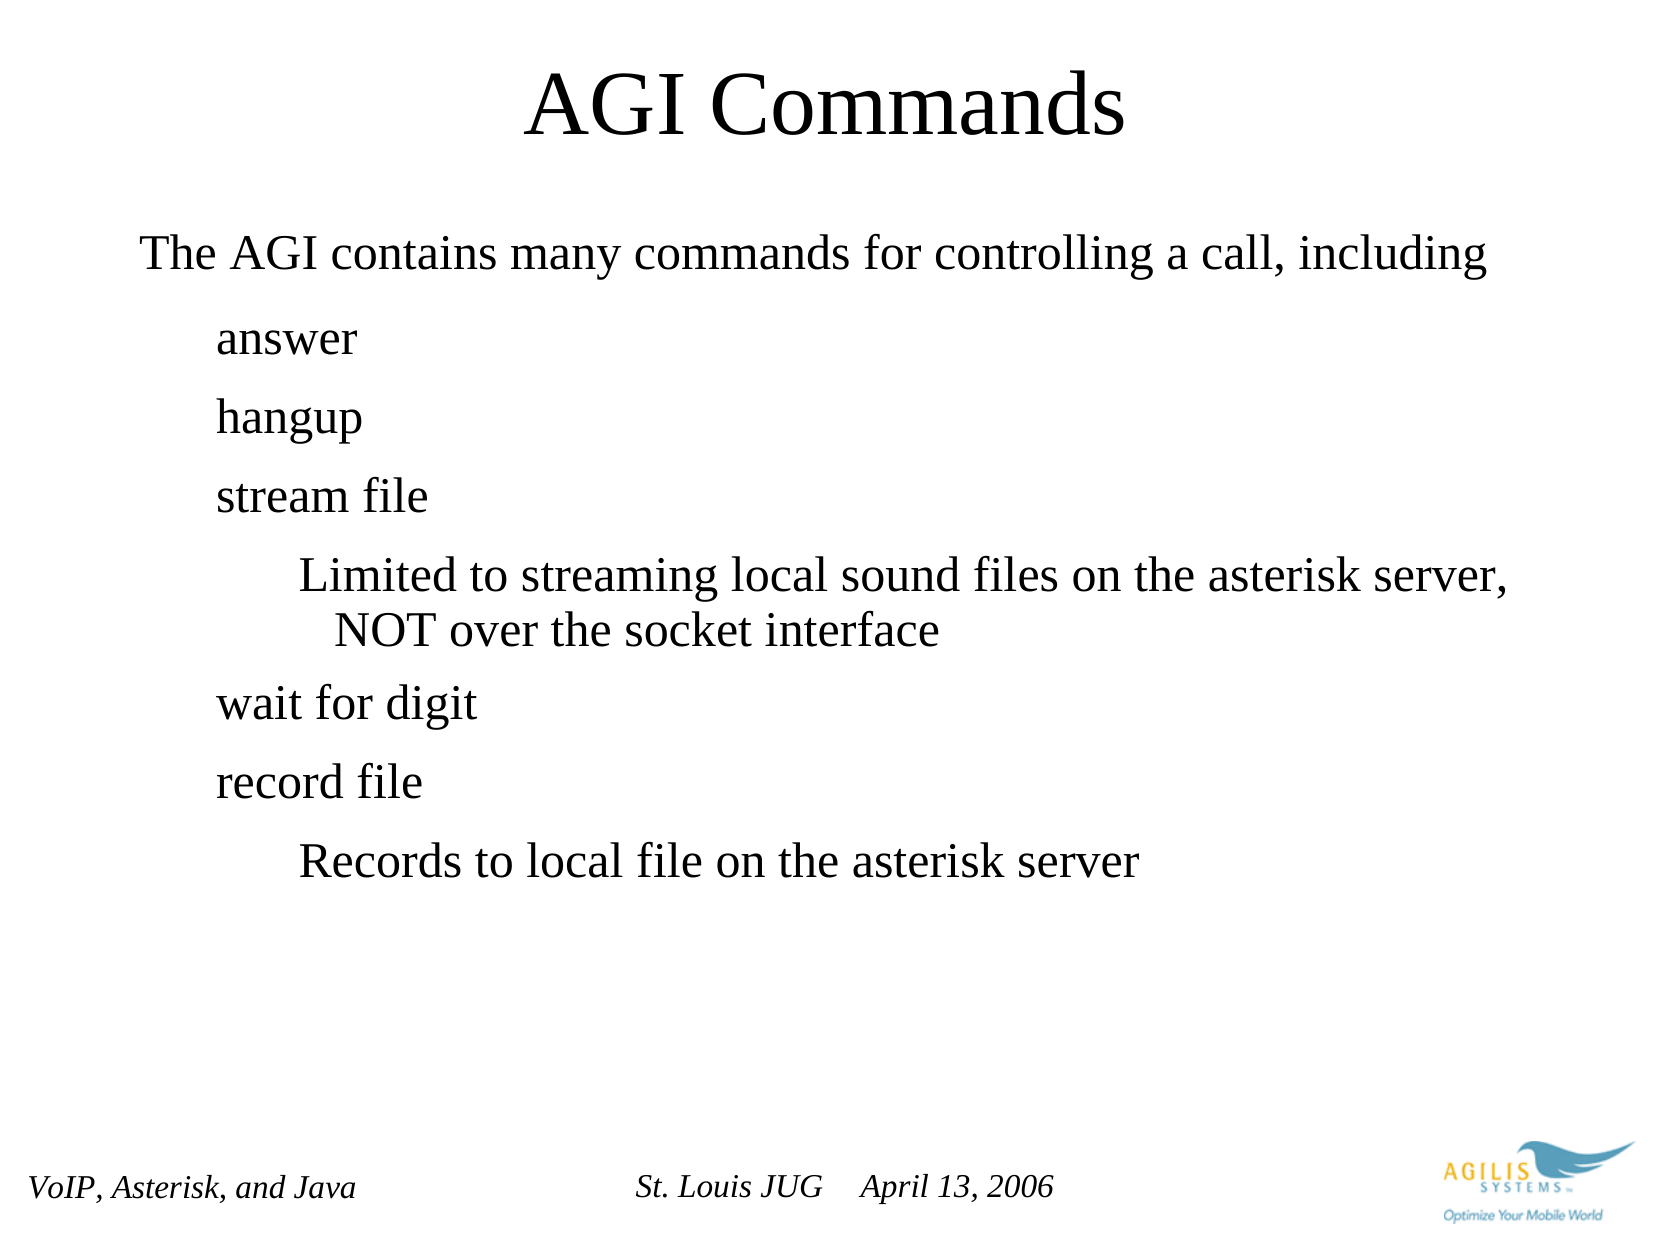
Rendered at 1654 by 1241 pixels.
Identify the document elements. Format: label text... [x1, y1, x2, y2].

list The AGI contains many commands for controlling a call, including answer hangup stream file Limited to streaming local sound files on the asterisk server, NOT over the socket interface wait for digit record file Records to local file on the asterisk server [121, 225, 1620, 1127]
title AGI Commands [119, 0, 1532, 208]
picture [1444, 1141, 1636, 1224]
